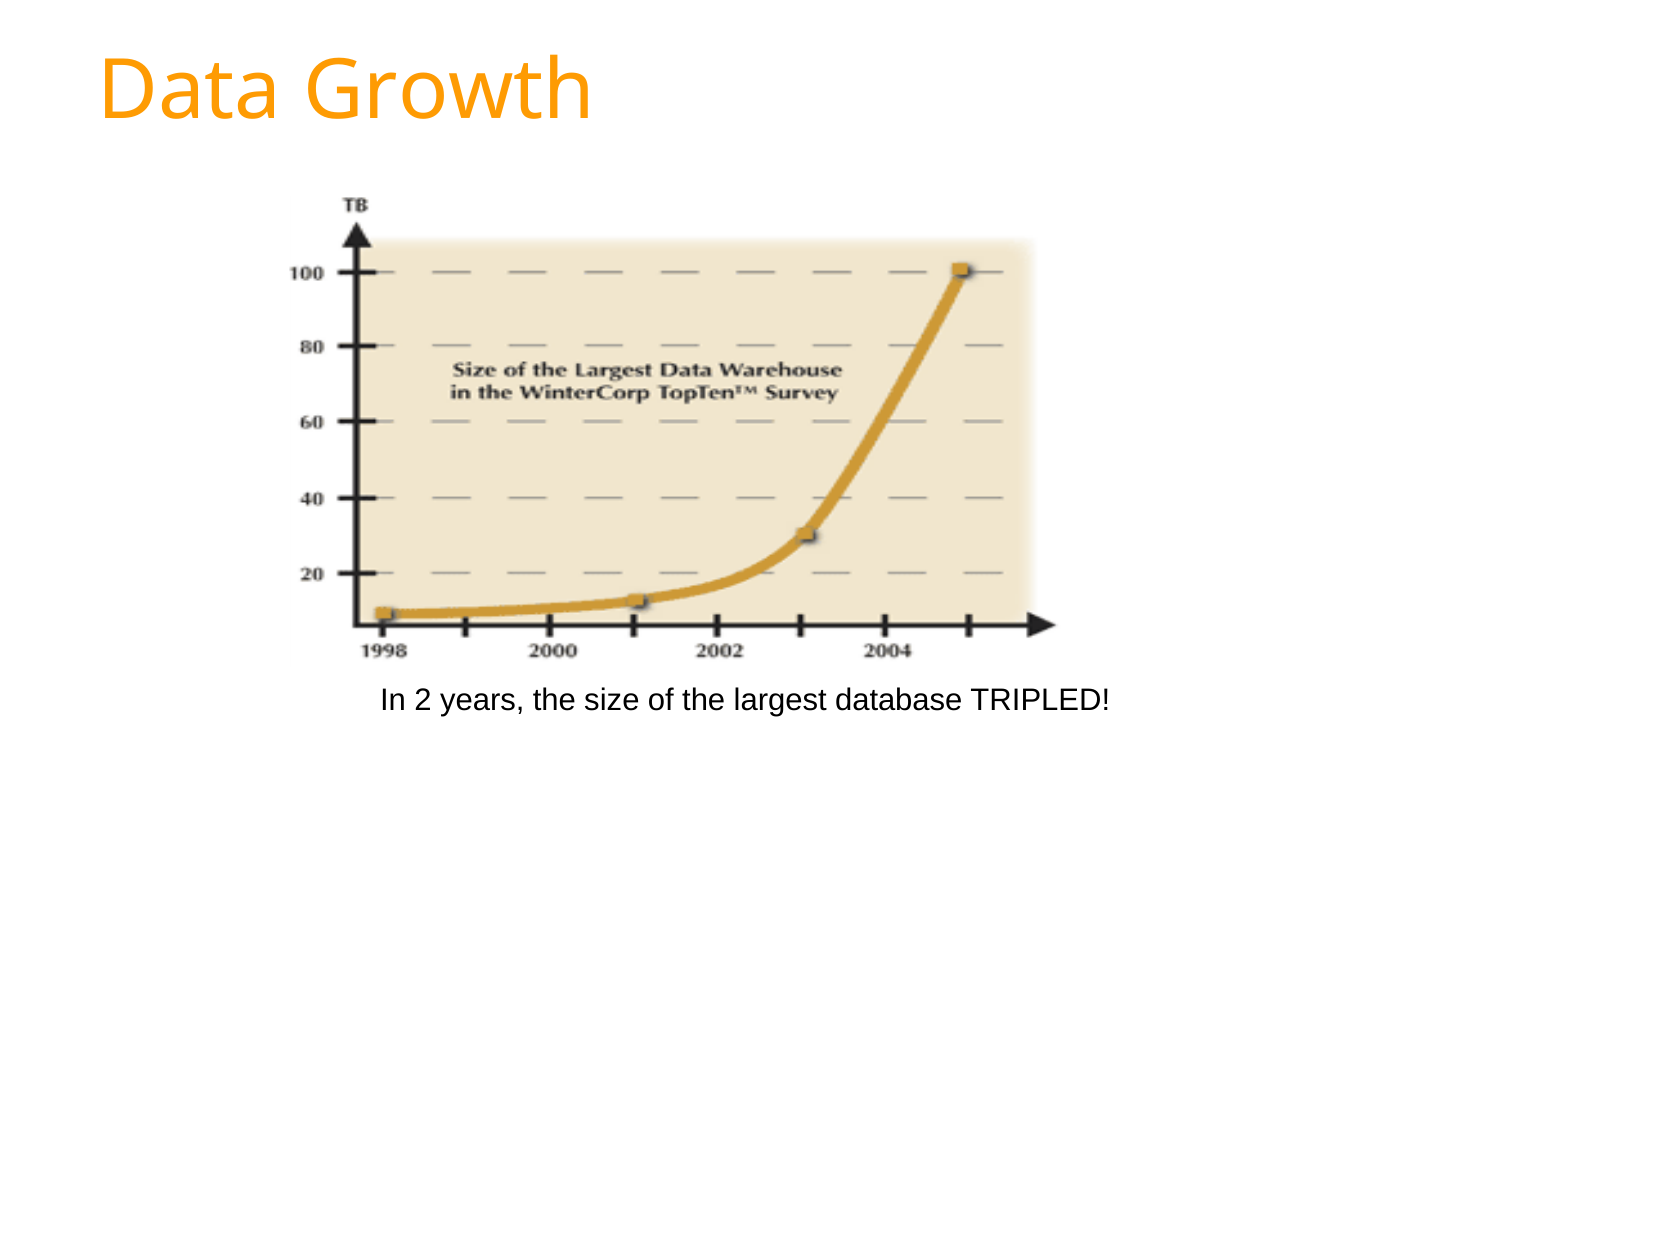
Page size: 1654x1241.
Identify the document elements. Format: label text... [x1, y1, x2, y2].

title Data Growth [82, 31, 1585, 156]
picture [289, 196, 1061, 667]
text_box In 2 years, the size of the largest database TRIPLED! [330, 671, 1126, 725]
